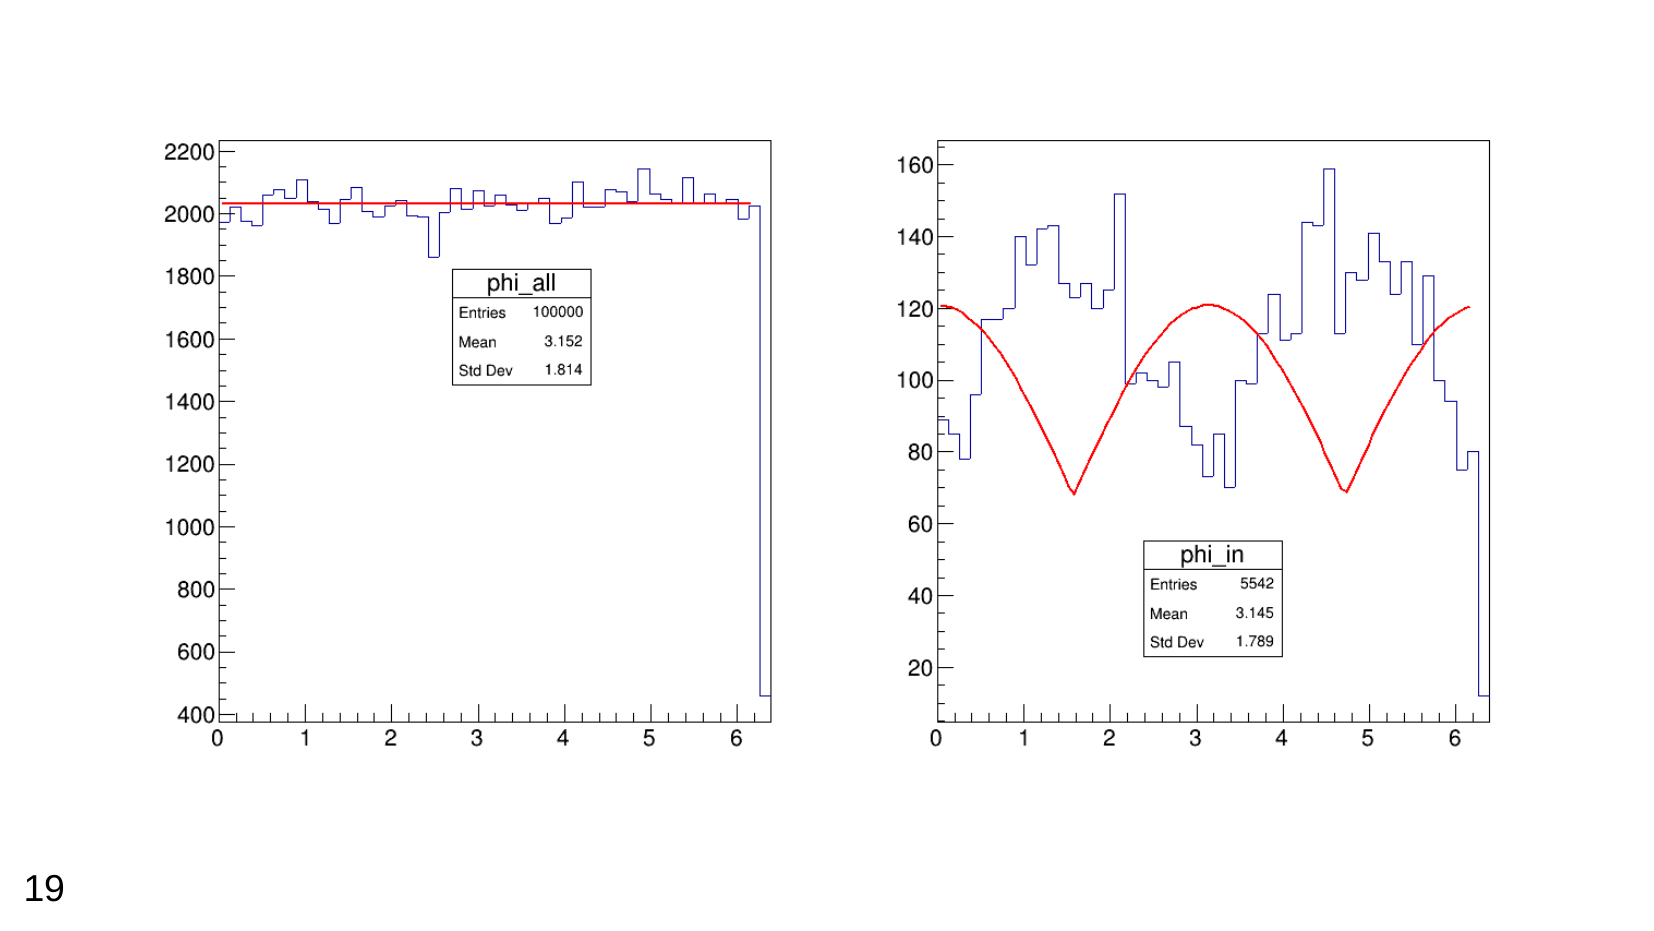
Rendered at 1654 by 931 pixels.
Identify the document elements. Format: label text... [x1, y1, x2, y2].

picture [150, 127, 1501, 751]
text_box <number> [8, 860, 638, 931]
